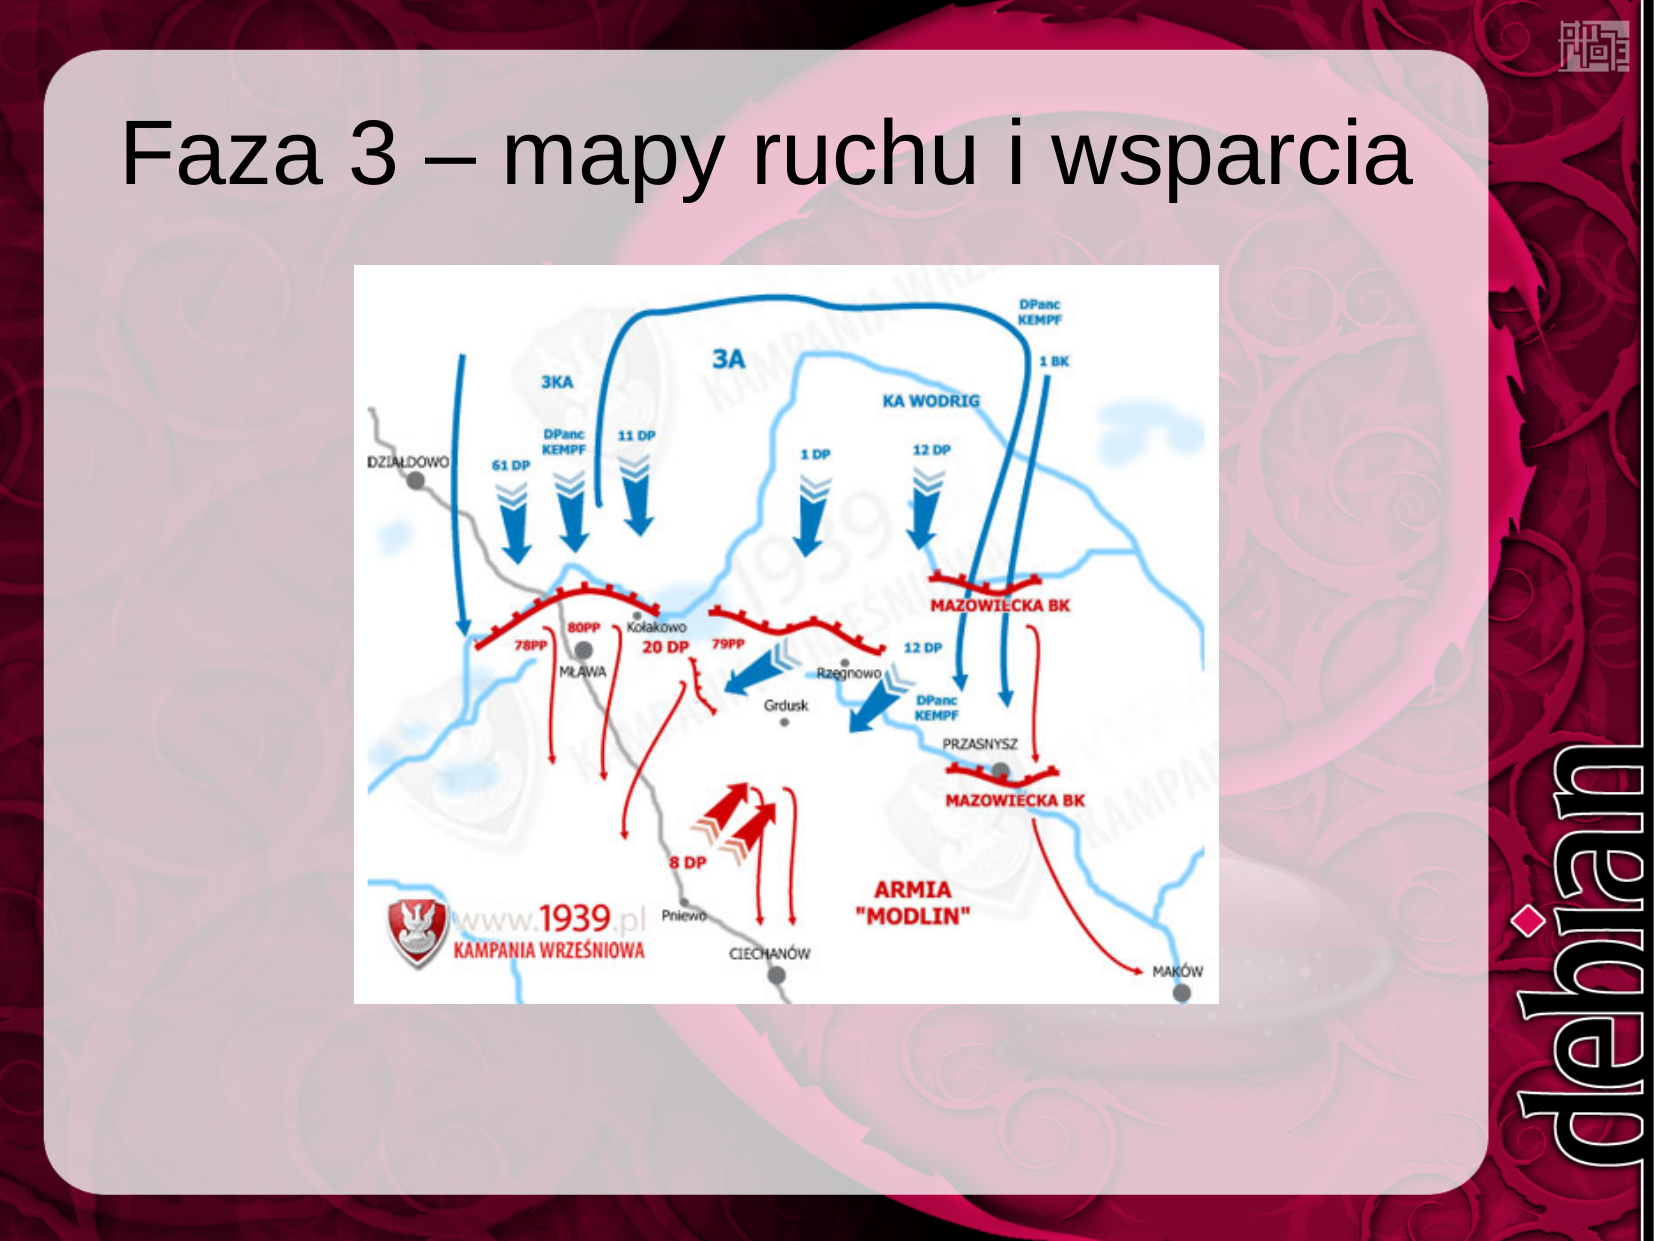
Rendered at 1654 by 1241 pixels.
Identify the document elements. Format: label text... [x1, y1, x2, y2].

picture [0, 0, 1654, 1241]
title Faza 3 – mapy ruchu i wsparcia [59, 56, 1477, 250]
